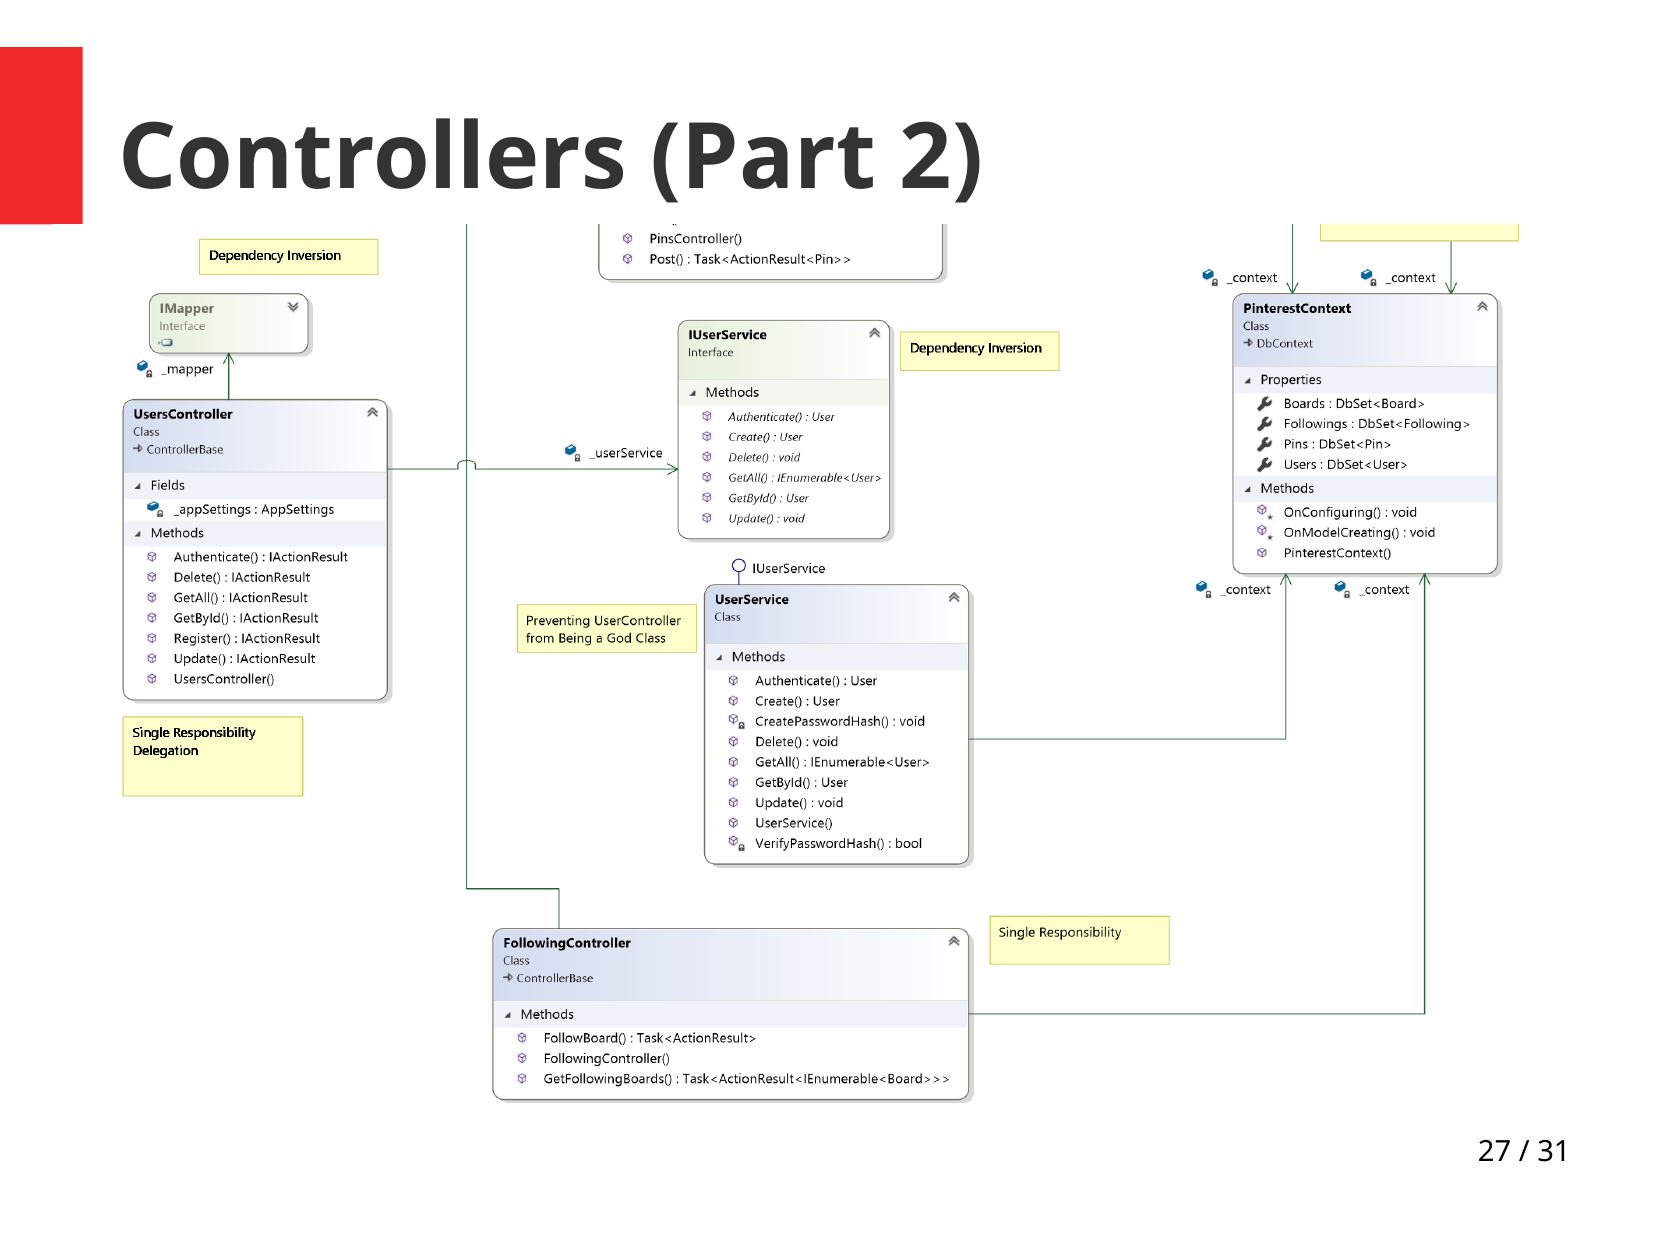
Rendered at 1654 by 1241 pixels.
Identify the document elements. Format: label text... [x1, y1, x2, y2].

picture [52, 224, 1580, 1128]
title Controllers (Part 2) [118, 49, 1571, 224]
